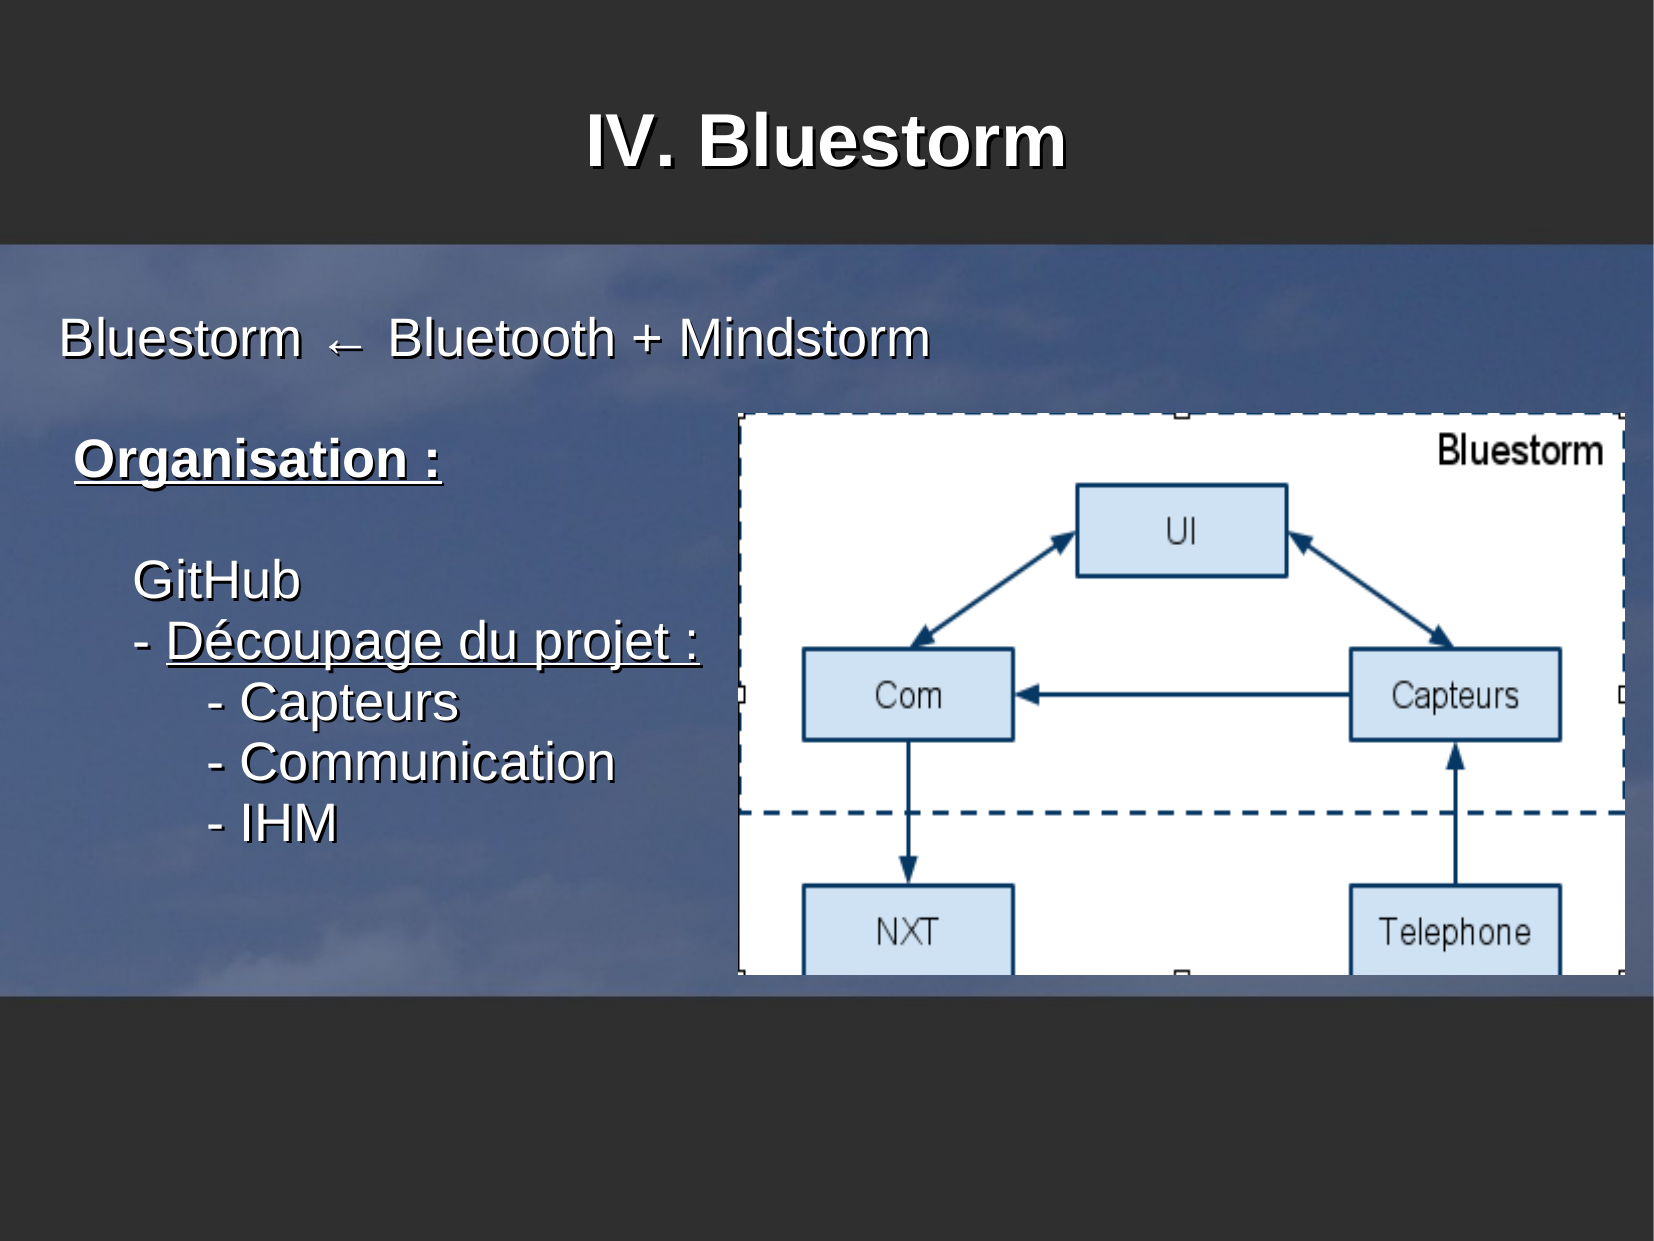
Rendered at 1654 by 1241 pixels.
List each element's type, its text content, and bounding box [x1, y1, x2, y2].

subtitle Bluestorm ← Bluetooth + Mindstorm Organisation : GitHub - Découpage du projet : - Capteurs - Communication - IHM [59, 265, 1536, 956]
title IV. Bluestorm [88, 59, 1565, 222]
picture [0, 0, 1654, 1241]
